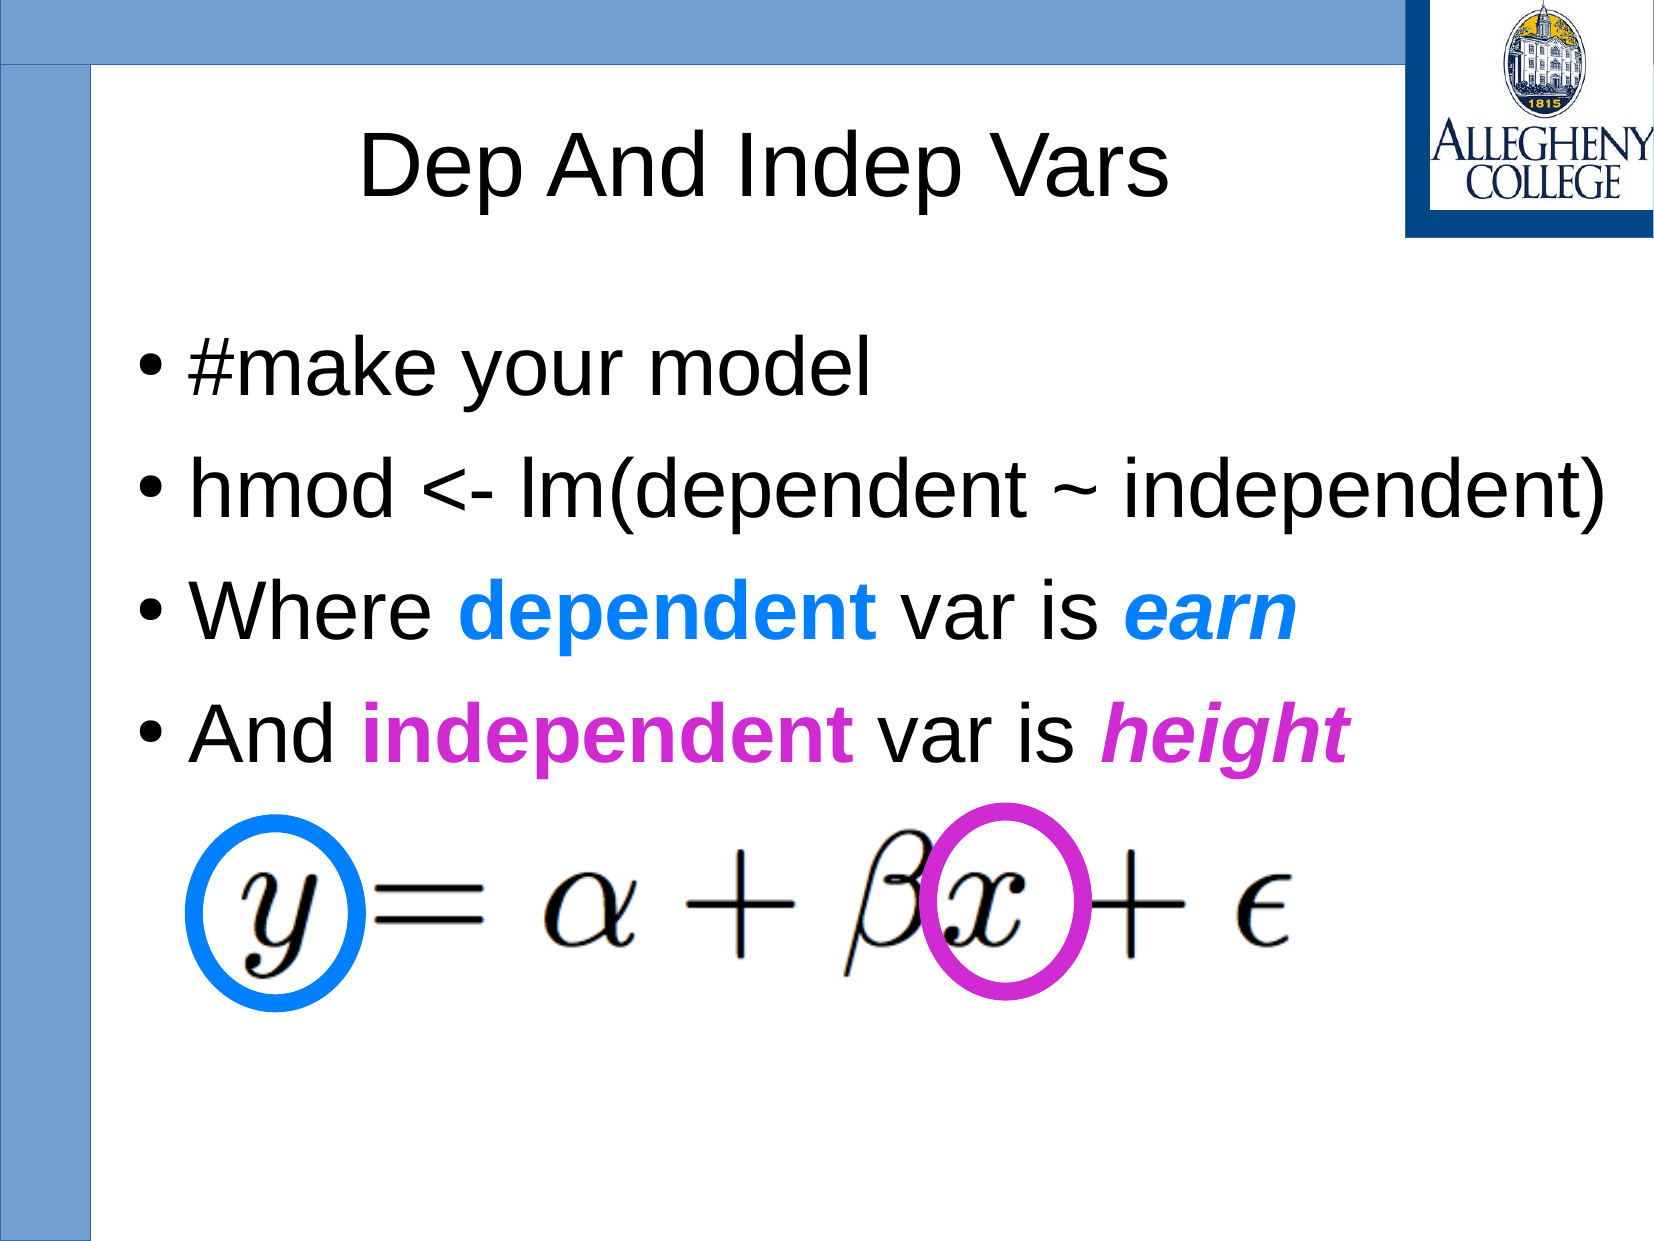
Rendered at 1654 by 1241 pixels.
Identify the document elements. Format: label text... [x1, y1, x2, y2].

picture [938, 825, 1073, 982]
text_box [0, 0, 1654, 1241]
list #make your model hmod <- lm(dependent ~ independent) Where dependent var is earn And independent var is height [118, 319, 1654, 1065]
picture [1430, 0, 1654, 210]
picture [186, 825, 232, 891]
picture [186, 825, 1378, 1022]
picture [203, 833, 347, 994]
title Dep And Indep Vars [118, 65, 1412, 269]
